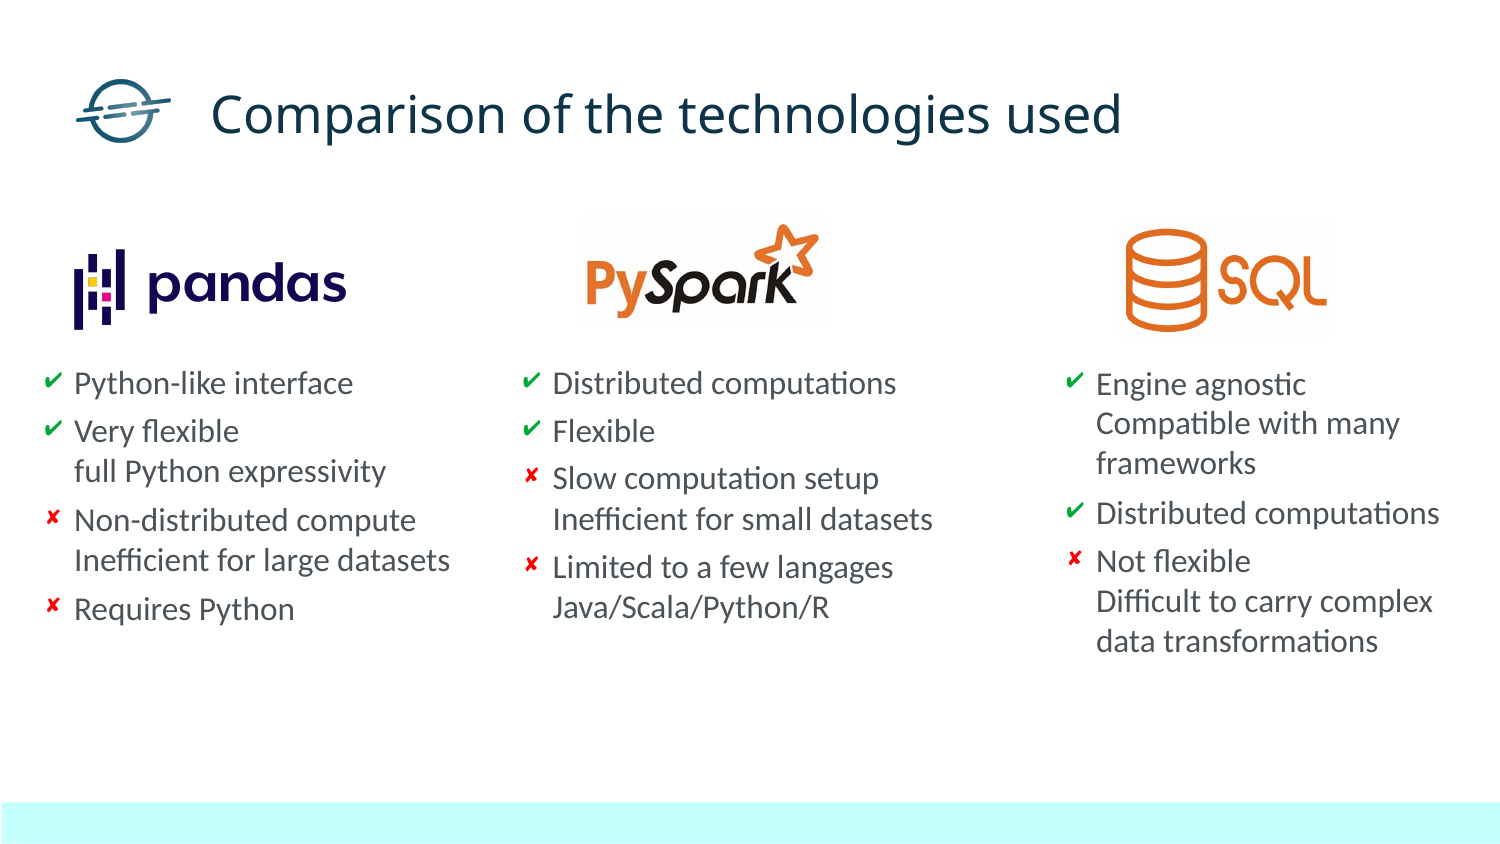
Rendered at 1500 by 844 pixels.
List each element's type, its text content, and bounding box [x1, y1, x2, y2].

title Distributed computations [1039, 476, 1480, 524]
picture [1117, 220, 1334, 338]
title Flexible [496, 393, 731, 441]
title Comparison of the technologies used [195, 66, 1344, 154]
title Python-like interface [17, 346, 409, 393]
title Non-distributed compute Inefficient for large datasets [17, 483, 470, 578]
picture [76, 79, 171, 143]
title Requires Python [17, 571, 353, 641]
title Engine agnostic Compatible with many frameworks [1039, 346, 1463, 476]
text_box [1, 802, 1500, 844]
title Limited to a few langages Java/Scala/Python/R [496, 530, 930, 644]
title Not flexible Difficult to carry complex data transformations [1039, 524, 1500, 619]
title Slow computation setup Inefficient for small datasets [496, 441, 963, 537]
picture [577, 214, 828, 327]
title Very flexible full Python expressivity [17, 393, 448, 483]
title Distributed computations [496, 346, 920, 406]
picture [61, 229, 359, 350]
